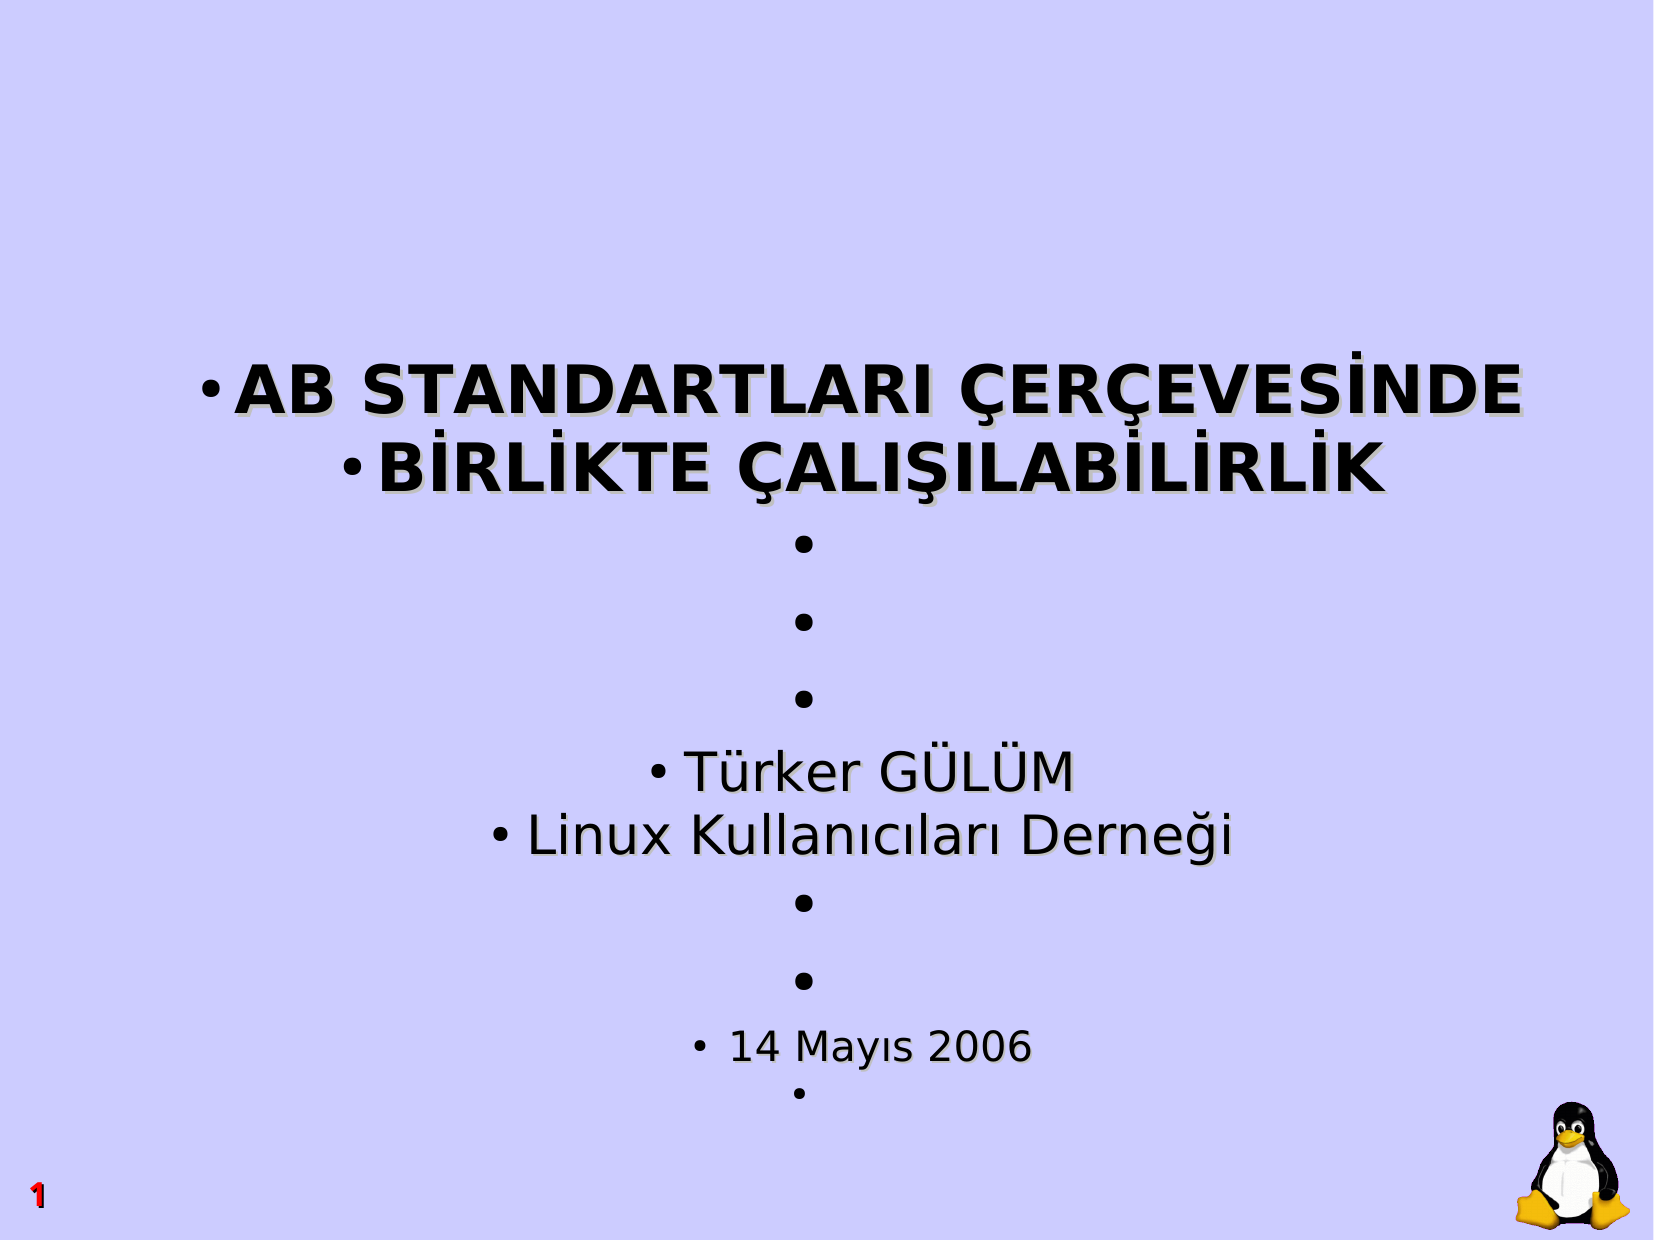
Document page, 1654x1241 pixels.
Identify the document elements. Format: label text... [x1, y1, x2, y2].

picture [1504, 1086, 1654, 1241]
subtitle AB STANDARTLARI ÇERÇEVESİNDE BİRLİKTE ÇALIŞILABİLİRLİK Türker GÜLÜM Linux Kullanıcıları Derneği 14 Mayıs 2006 [121, 298, 1534, 1174]
